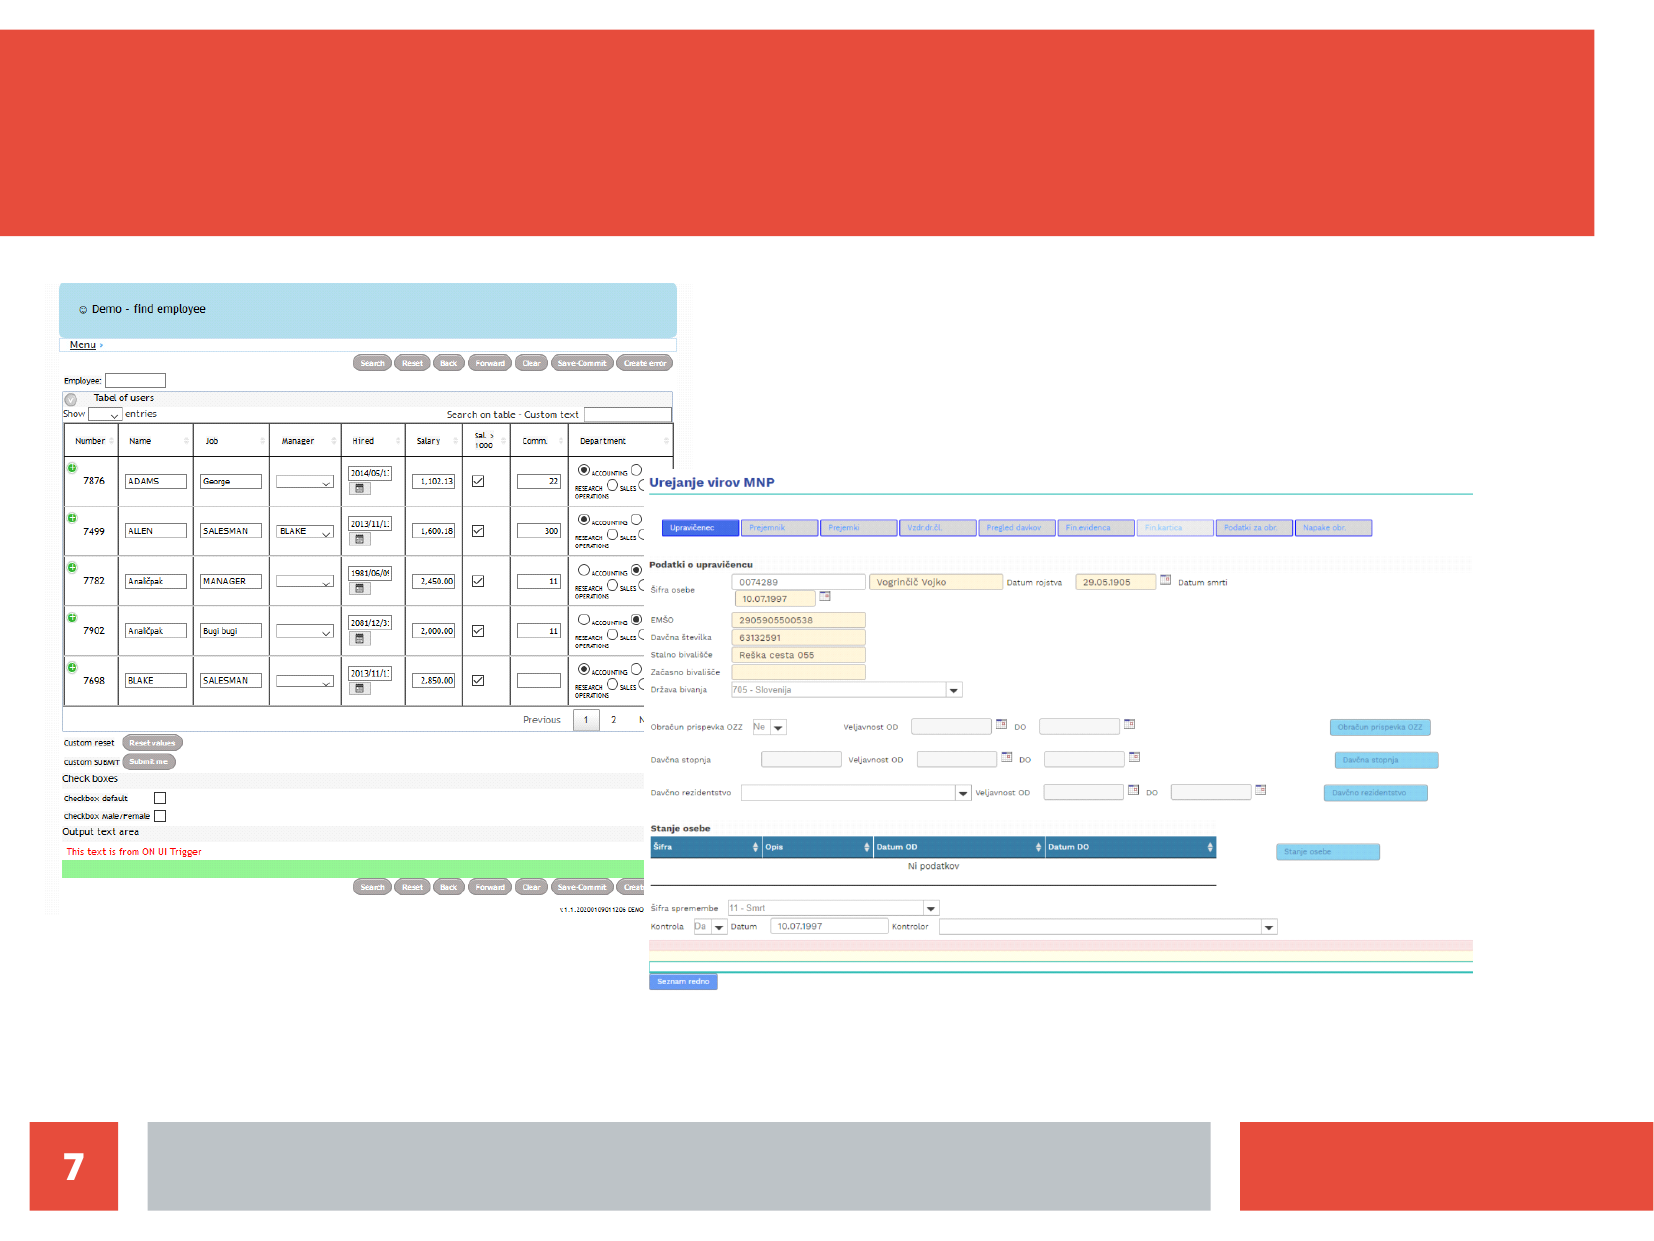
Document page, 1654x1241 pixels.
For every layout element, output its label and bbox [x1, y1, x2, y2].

picture [45, 283, 1515, 1001]
